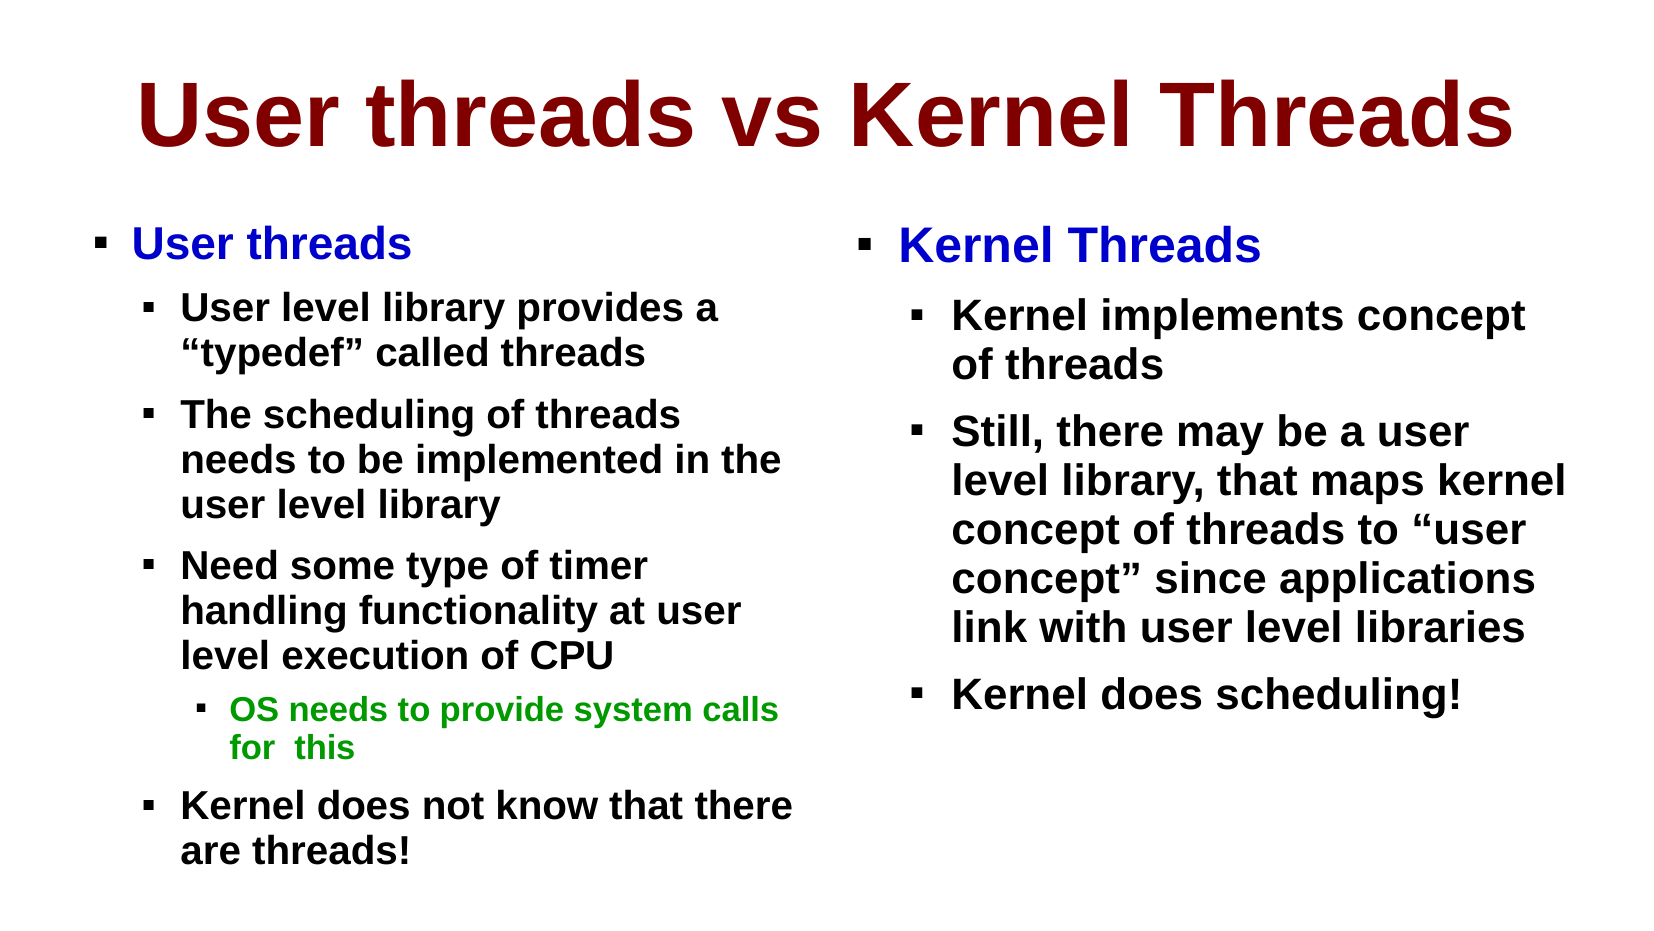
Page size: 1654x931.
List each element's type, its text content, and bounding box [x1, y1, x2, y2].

list Kernel Threads Kernel implements concept of threads Still, there may be a user level library, that maps kernel concept of threads to “user concept” since applications link with user level libraries Kernel does scheduling! [845, 217, 1572, 757]
list User threads User level library provides a “typedef” called threads The scheduling of threads needs to be implemented in the user level library Need some type of timer handling functionality at user level execution of CPU OS needs to provide system calls for this Kernel does not know that there are threads! [82, 217, 804, 875]
title User threads vs Kernel Threads [82, 37, 1571, 193]
